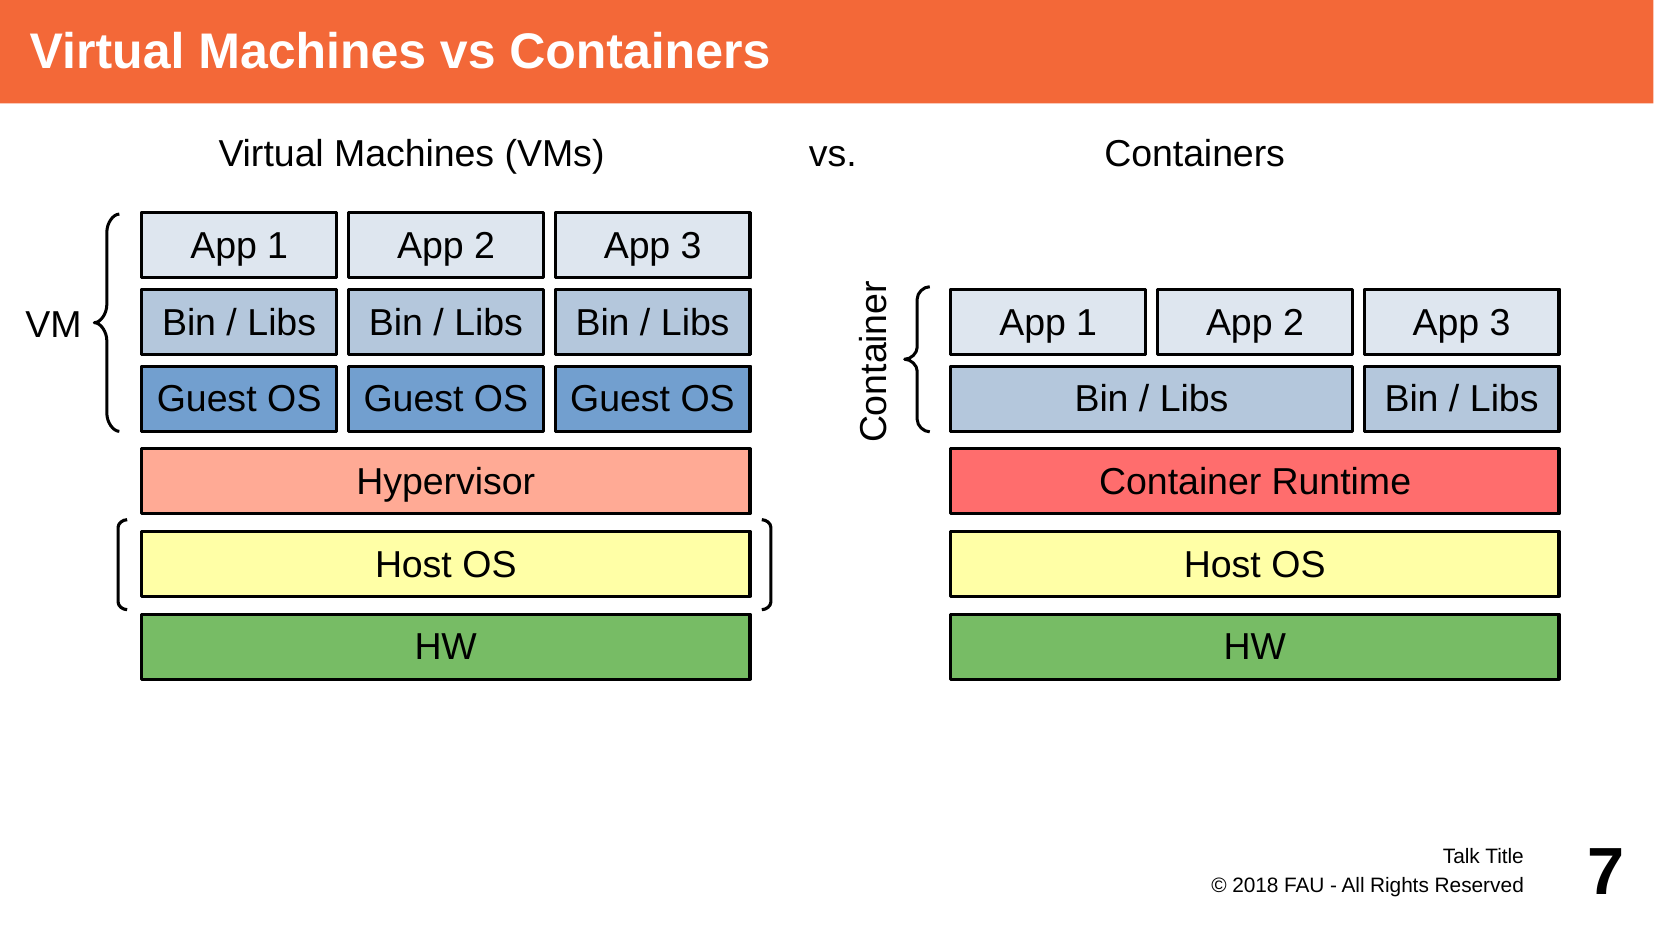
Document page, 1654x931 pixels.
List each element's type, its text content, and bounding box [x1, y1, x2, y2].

text_box Hypervisor [141, 448, 751, 514]
text_box App 1 [141, 212, 337, 278]
text_box App 2 [1157, 289, 1353, 355]
text_box HW [141, 614, 751, 680]
text_box Bin / Libs [348, 289, 544, 355]
text_box HW [950, 614, 1560, 680]
text_box App 3 [1364, 289, 1560, 355]
text_box App 2 [348, 212, 544, 278]
text_box Guest OS [141, 366, 337, 432]
list Virtual Machines (VMs) vs. Containers [29, 132, 1625, 189]
text_box Bin / Libs [950, 366, 1353, 432]
text_box Bin / Libs [1364, 366, 1560, 432]
text_box Bin / Libs [555, 289, 751, 355]
text_box App 3 [555, 212, 751, 278]
text_box Container Runtime [950, 448, 1560, 514]
text_box App 1 [950, 289, 1146, 355]
text_box Container [839, 243, 907, 481]
text_box Guest OS [348, 366, 544, 432]
title Virtual Machines vs Containers [0, 0, 1654, 104]
text_box Host OS [950, 531, 1560, 597]
text_box Host OS [141, 531, 751, 597]
text_box VM [0, 257, 108, 393]
text_box Guest OS [555, 366, 751, 432]
text_box Bin / Libs [141, 289, 337, 355]
